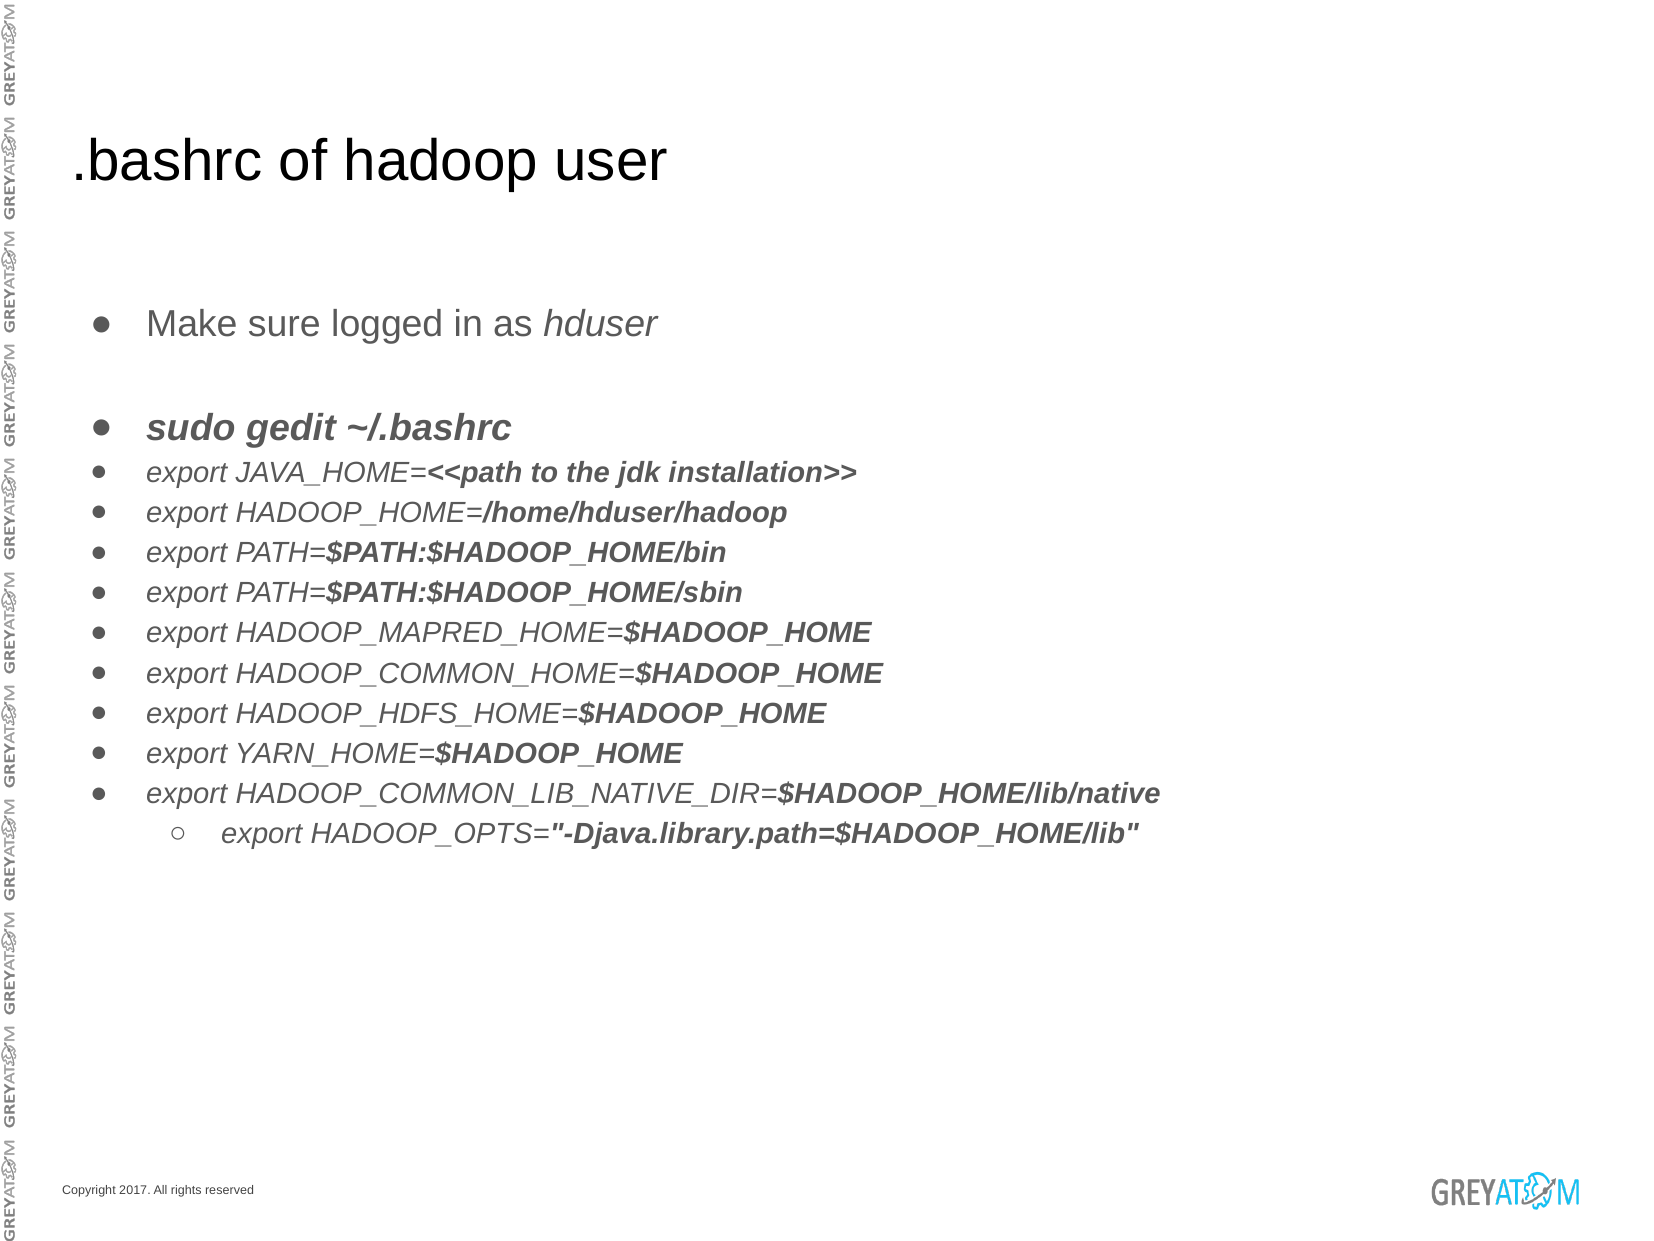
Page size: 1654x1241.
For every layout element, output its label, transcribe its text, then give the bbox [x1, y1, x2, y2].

picture [1, 344, 17, 447]
picture [1, 231, 17, 333]
text_box Make sure logged in as hduser sudo gedit ~/.bashrc export JAVA_HOME=<<path to the jdk installation>> export HADOOP_HOME=/home/hduser/hadoop export PATH=$PATH:$HADOOP_HOME/bin export PATH=$PATH:$HADOOP_HOME/sbin export HADOOP_MAPRED_HOME=$HADOOP_HOME export HADOOP_COMMON_HOME=$HADOOP_HOME export HADOOP_HDFS_HOME=$HADOOP_HOME export YARN_HOME=$HADOOP_HOME export HADOOP_COMMON_LIB_NATIVE_DIR=$HADOOP_HOME/lib/native export HADOOP_OPTS="-Djava.library.path=$HADOOP_HOME/lib" [56, 277, 1597, 1168]
picture [1, 117, 17, 220]
picture [1, 1140, 17, 1241]
picture [1, 912, 17, 1015]
picture [1, 685, 17, 788]
text_box .bashrc of hadoop user [56, 107, 1597, 245]
picture [1430, 1168, 1581, 1212]
picture [1, 4, 17, 106]
picture [1, 1026, 17, 1128]
picture [1, 799, 17, 901]
picture [1, 572, 17, 674]
picture [1, 458, 17, 560]
